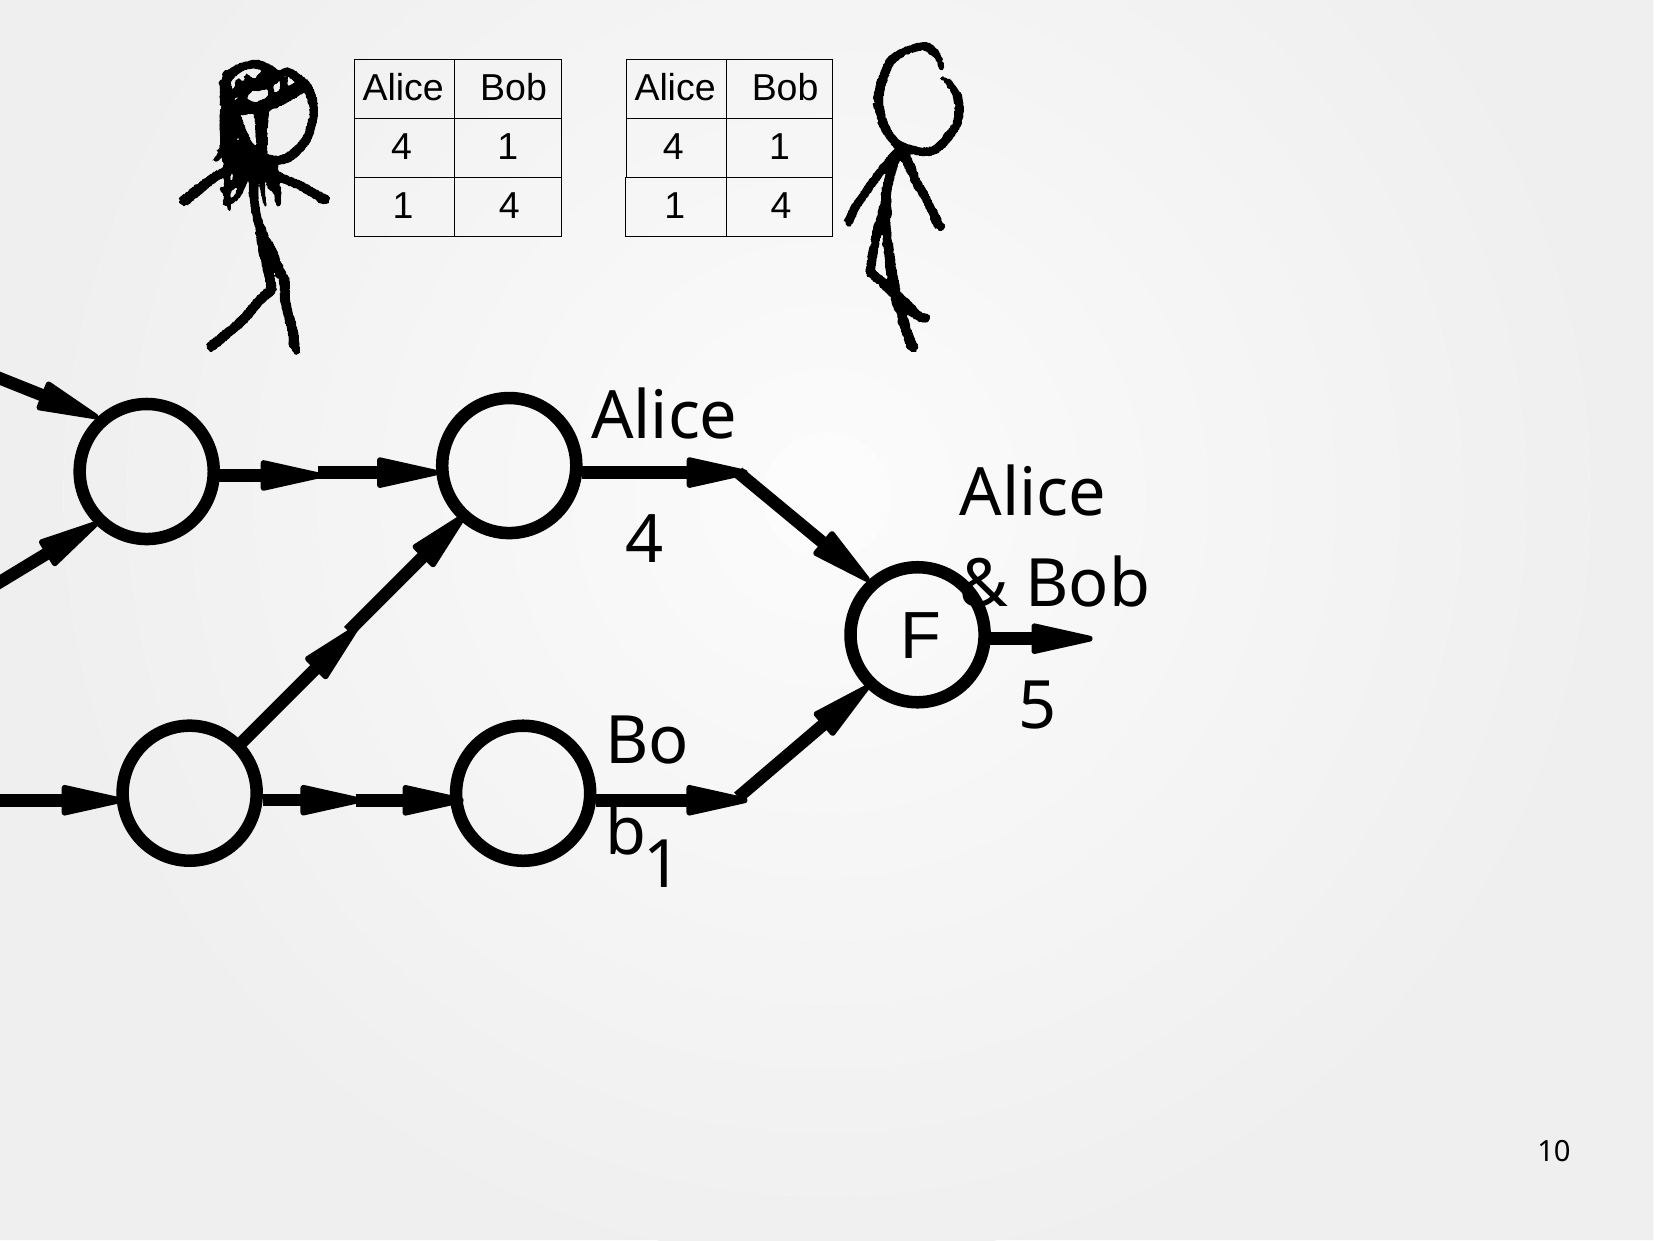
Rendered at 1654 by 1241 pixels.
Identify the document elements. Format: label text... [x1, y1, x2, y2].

text_box Bob [726, 59, 845, 116]
text_box 1 [628, 809, 703, 911]
text_box Alice [348, 59, 454, 116]
text_box 4 [342, 118, 448, 175]
text_box 5 [1003, 649, 1079, 752]
text_box 4 [755, 177, 845, 234]
text_box 4 [610, 484, 697, 587]
text_box 4 [614, 118, 720, 175]
text_box Alice & Bob [944, 436, 1182, 621]
text_box 1 [720, 118, 839, 175]
text_box 1 [649, 177, 739, 234]
text_box Alice [576, 359, 768, 455]
text_box Alice [619, 59, 726, 116]
text_box Bob [454, 59, 573, 116]
text_box 4 [484, 177, 573, 234]
text_box F [885, 590, 975, 681]
text_box Bob [590, 684, 741, 780]
picture [840, 38, 967, 355]
text_box 1 [448, 118, 567, 175]
picture [177, 58, 332, 355]
text_box 1 [377, 177, 467, 234]
